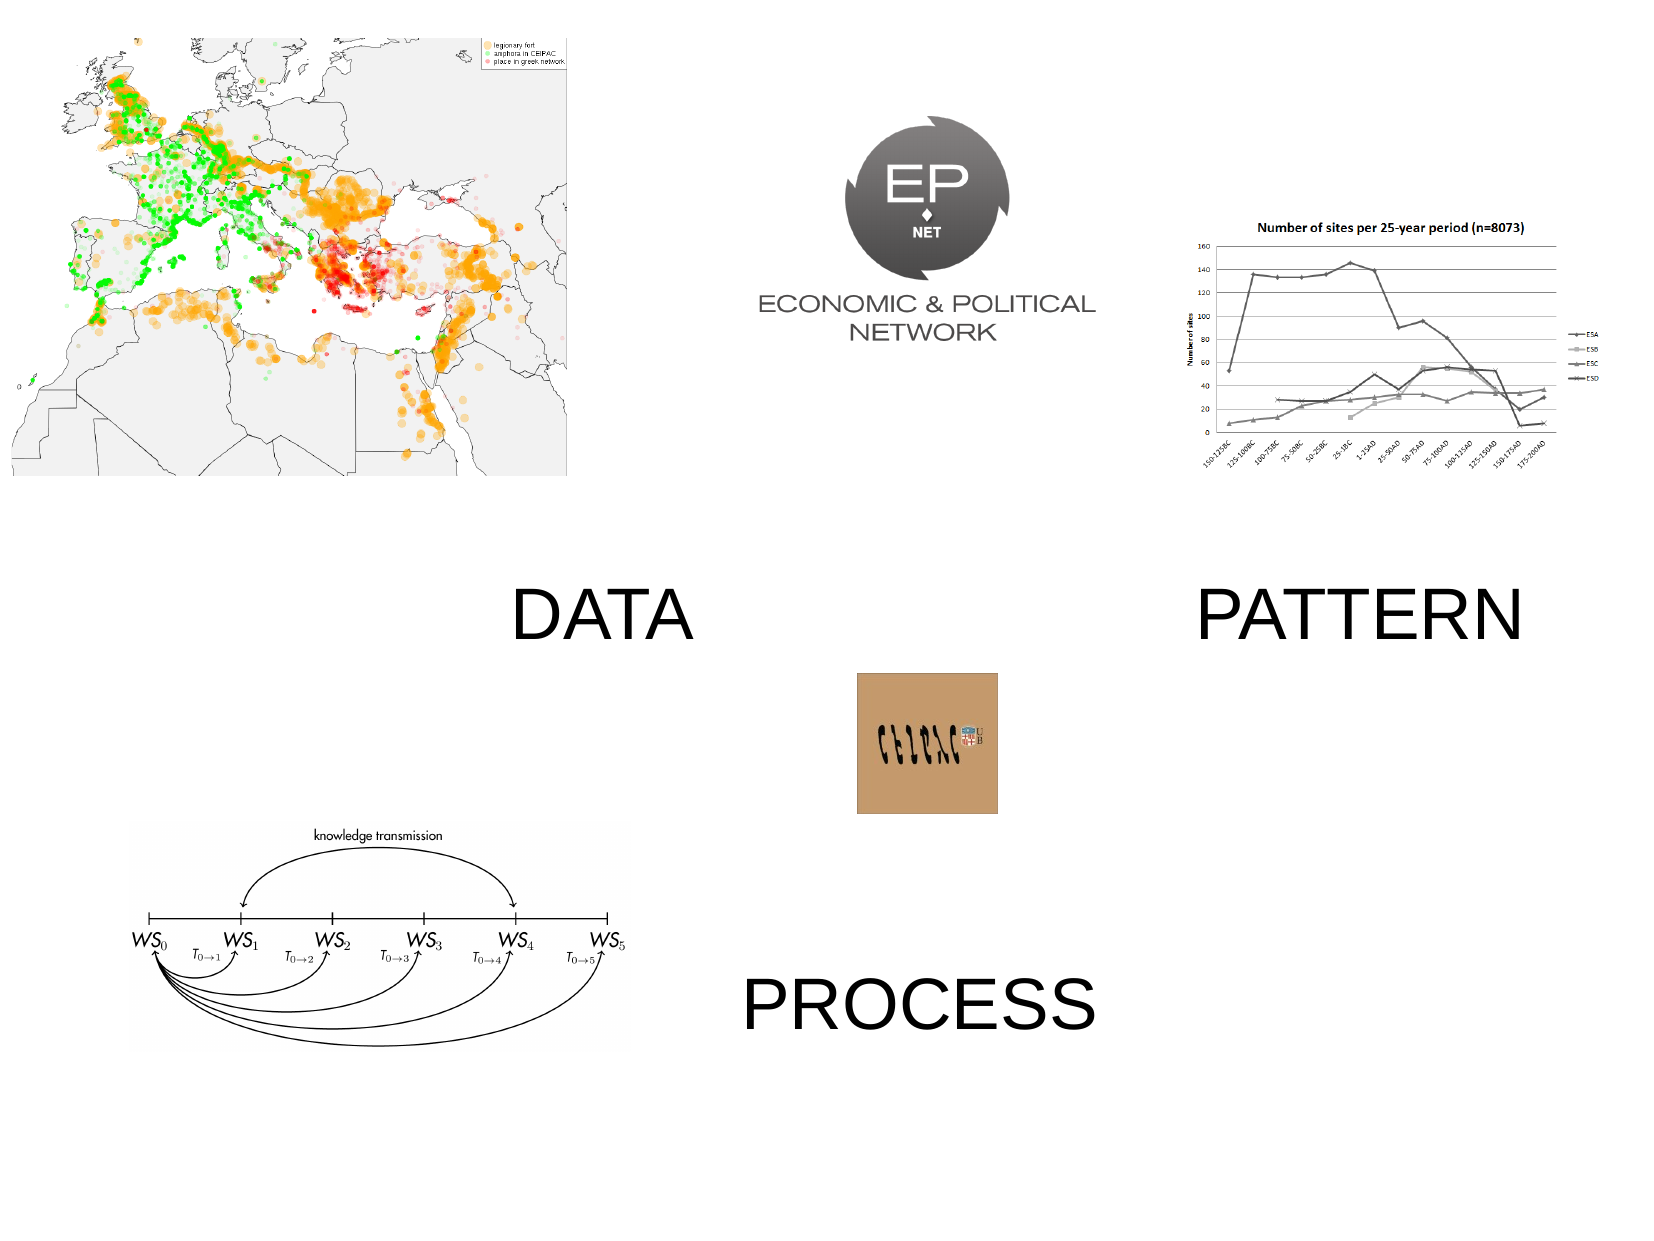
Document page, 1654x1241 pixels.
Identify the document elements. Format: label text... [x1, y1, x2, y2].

picture [129, 821, 631, 1052]
text_box PATTERN [1181, 566, 1548, 663]
text_box PROCESS [726, 956, 1128, 1054]
picture [756, 109, 1098, 343]
picture [11, 38, 567, 476]
picture [1174, 212, 1607, 476]
text_box DATA [496, 566, 721, 663]
picture [857, 673, 998, 814]
